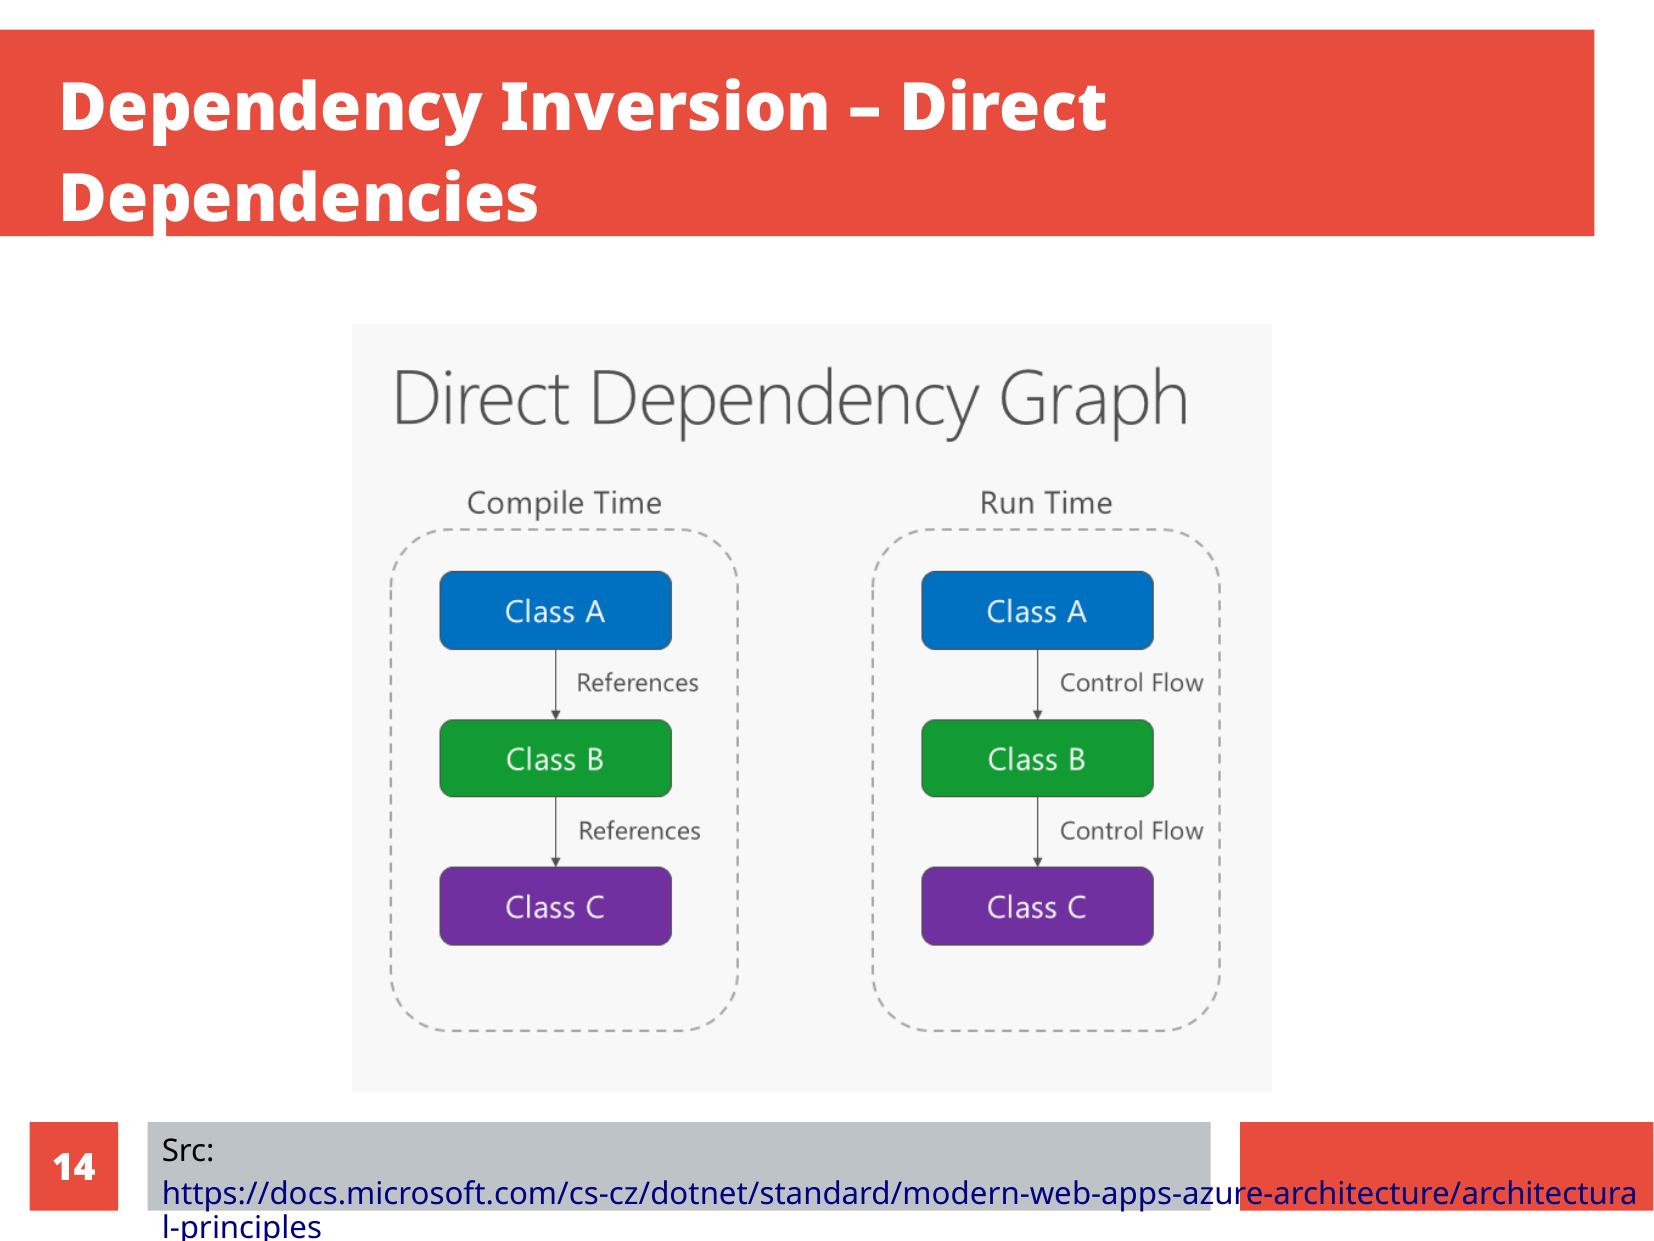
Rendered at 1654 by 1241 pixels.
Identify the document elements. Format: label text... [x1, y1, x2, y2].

text_box Src: https://docs.microsoft.com/cs-cz/dotnet/standard/modern-web-apps-azure-architecture/architectural-principles [147, 1120, 1654, 1231]
title Dependency Inversion – Direct Dependencies [59, 59, 1595, 207]
picture [352, 324, 1272, 1093]
